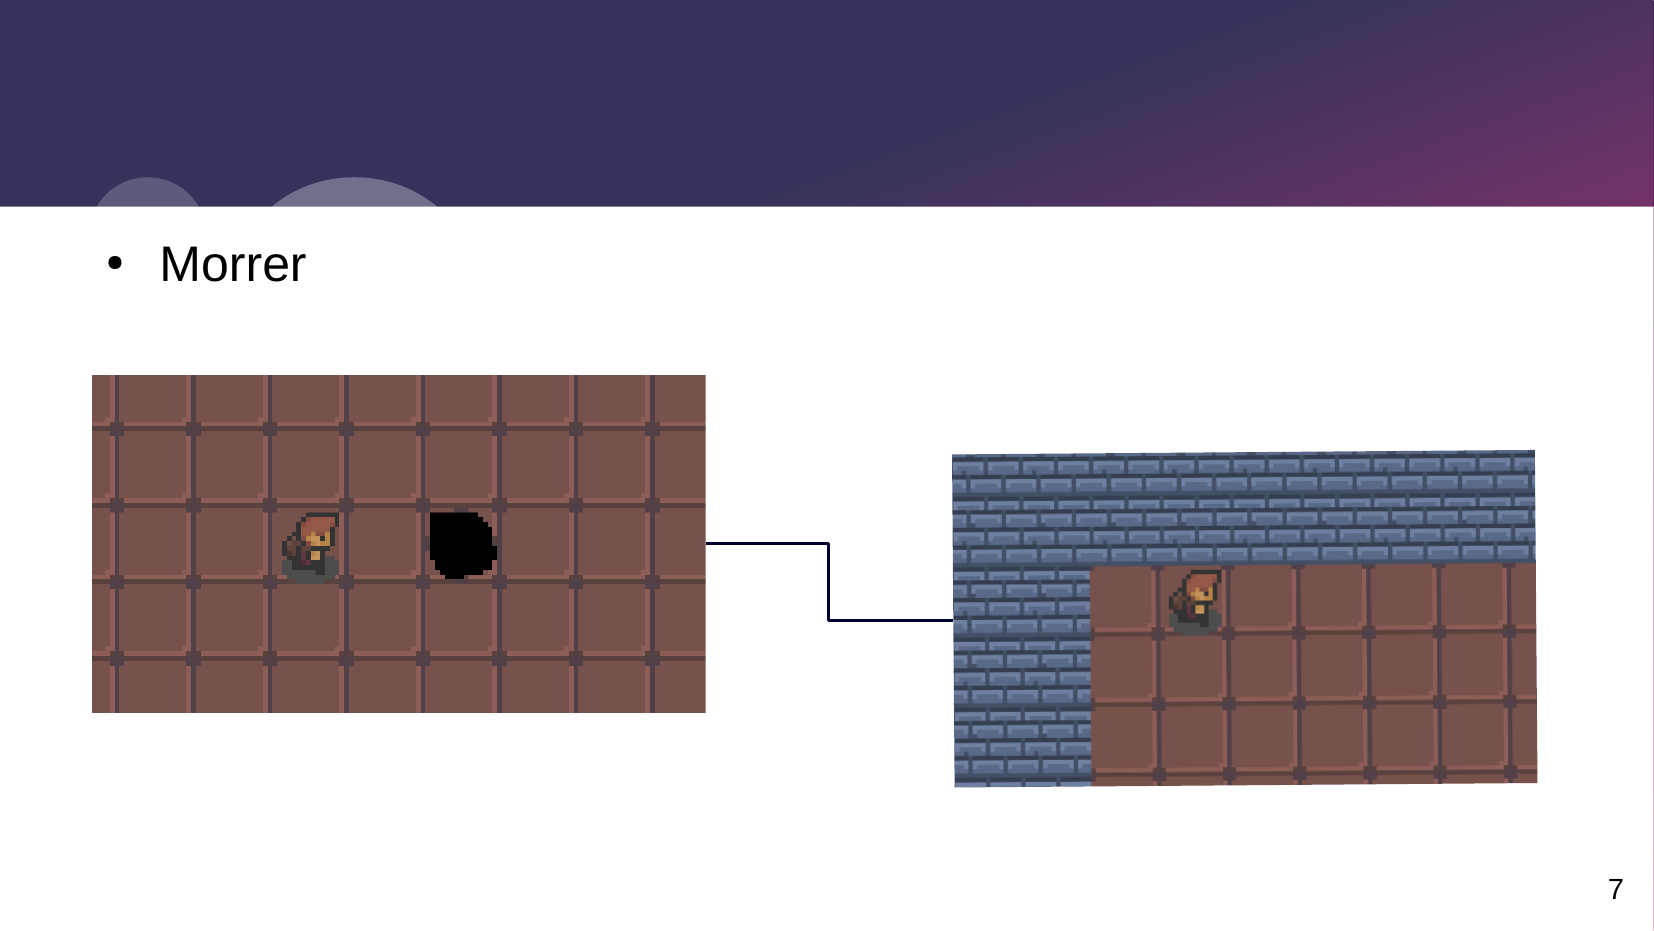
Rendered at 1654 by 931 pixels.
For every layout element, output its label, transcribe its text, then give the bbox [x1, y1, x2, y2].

picture [952, 449, 1538, 788]
picture [92, 375, 706, 713]
list Morrer [88, 236, 1565, 827]
